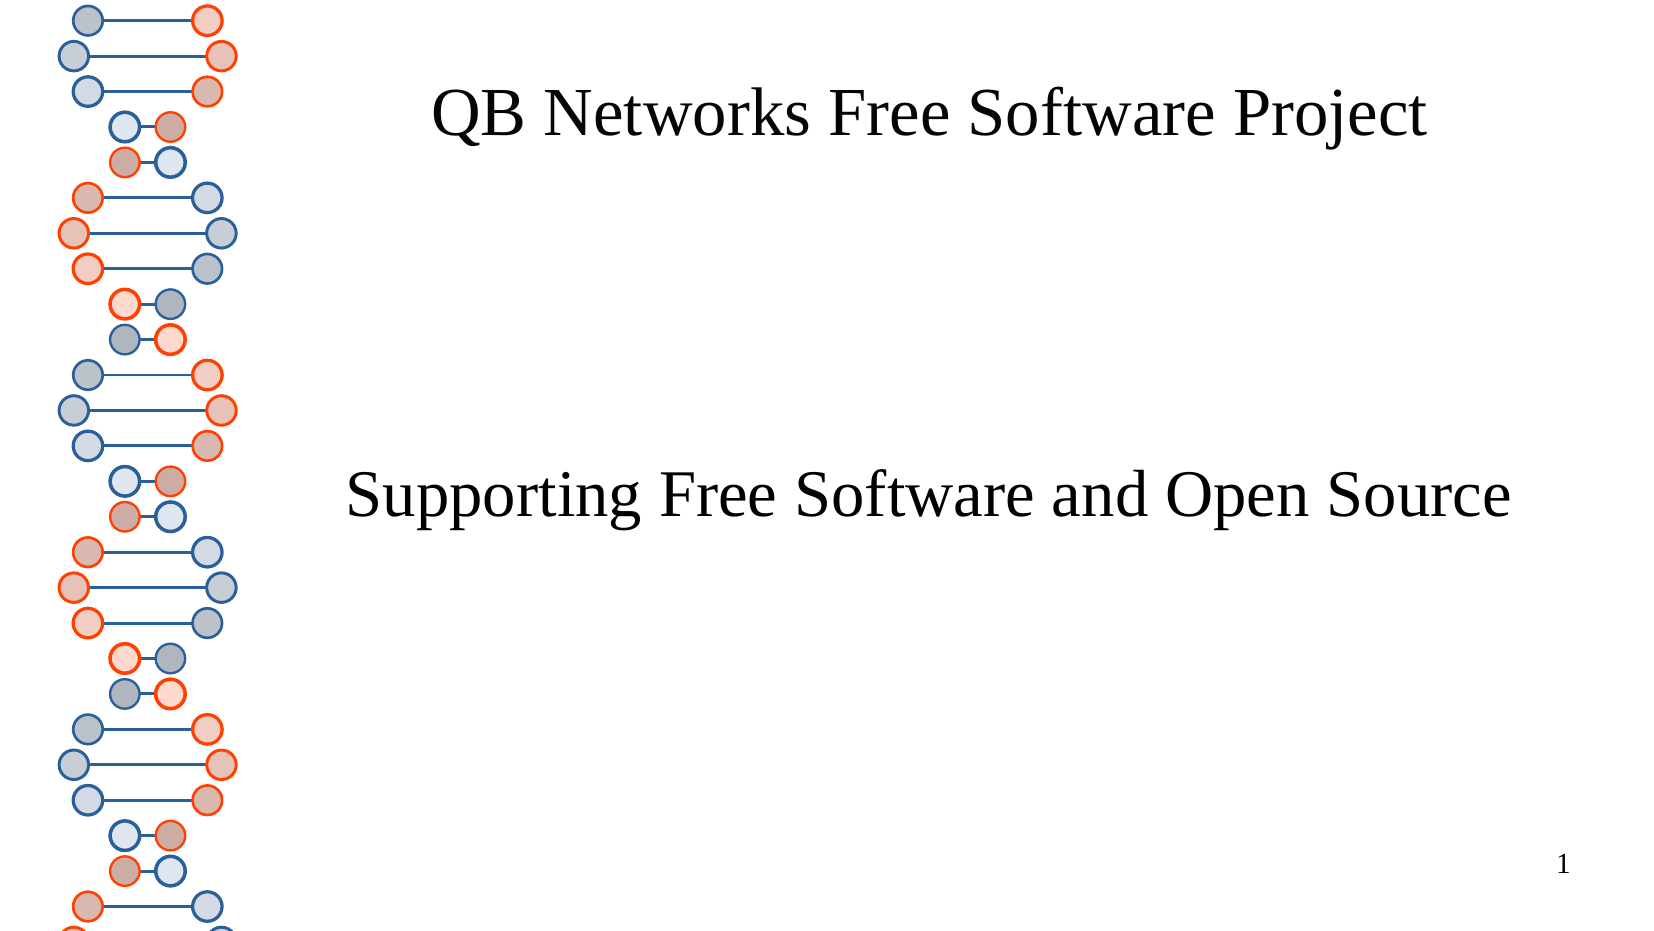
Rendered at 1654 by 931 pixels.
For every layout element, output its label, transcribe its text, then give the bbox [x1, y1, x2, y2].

title QB Networks Free Software Project [265, 35, 1595, 189]
subtitle Supporting Free Software and Open Source [265, 224, 1595, 764]
